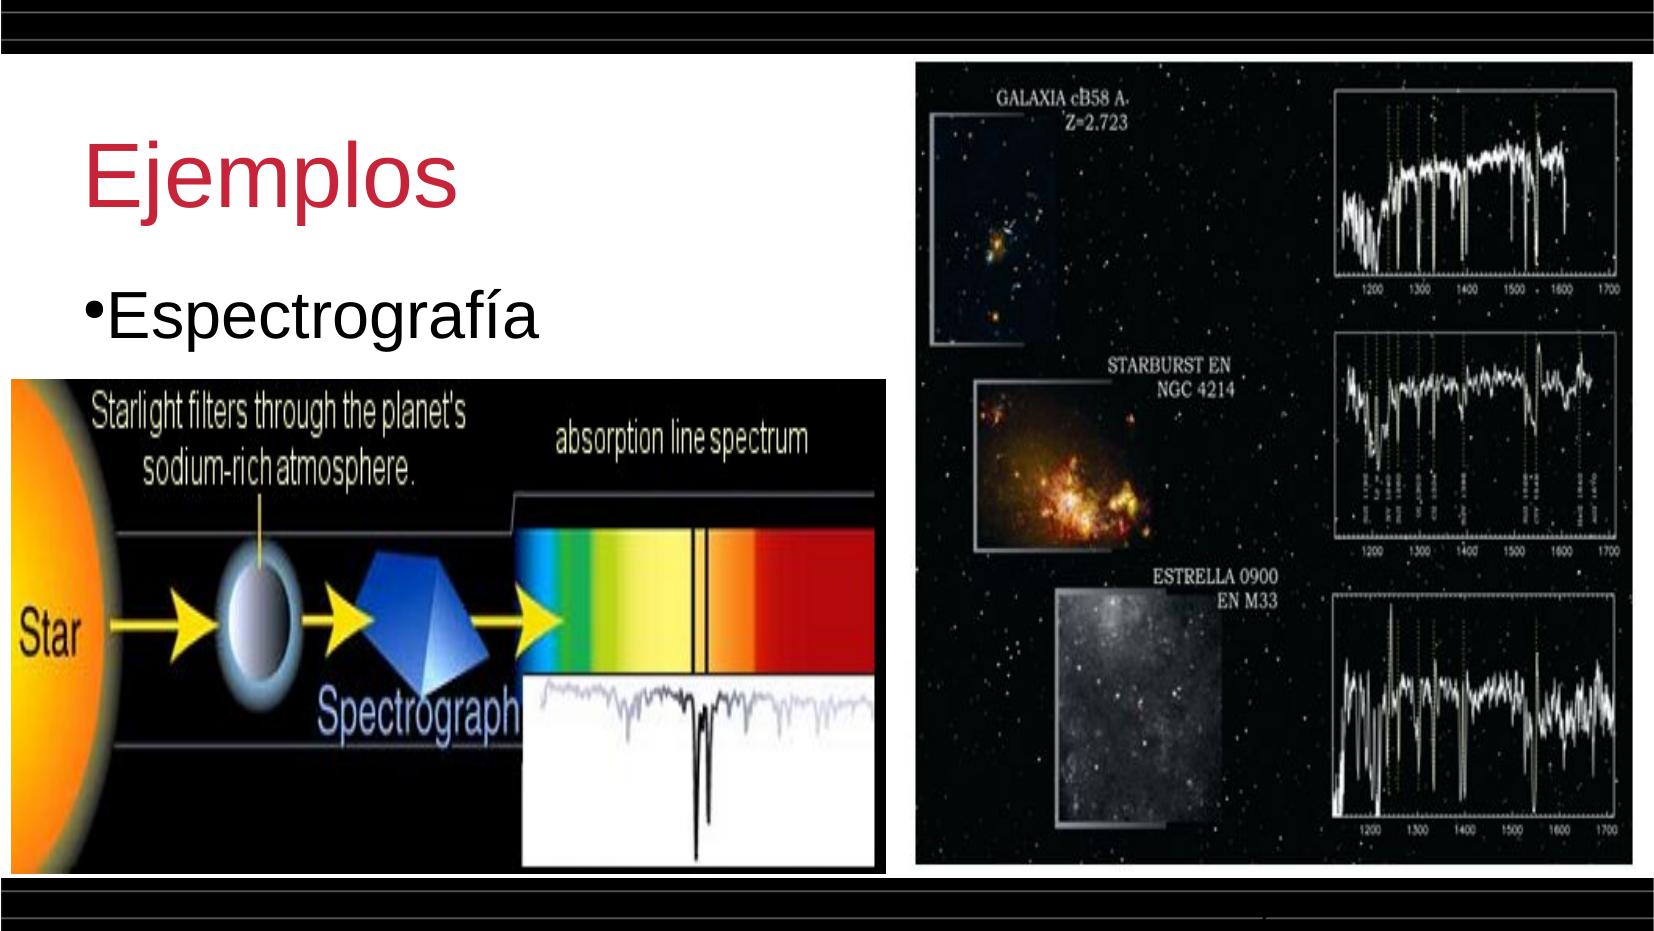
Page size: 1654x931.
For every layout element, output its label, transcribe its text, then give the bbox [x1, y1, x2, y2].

picture [11, 379, 886, 875]
picture [1, 878, 1654, 931]
picture [897, 58, 1647, 875]
title Ejemplos [82, 92, 897, 249]
picture [1, 0, 1654, 54]
list Espectrografía [82, 271, 897, 758]
